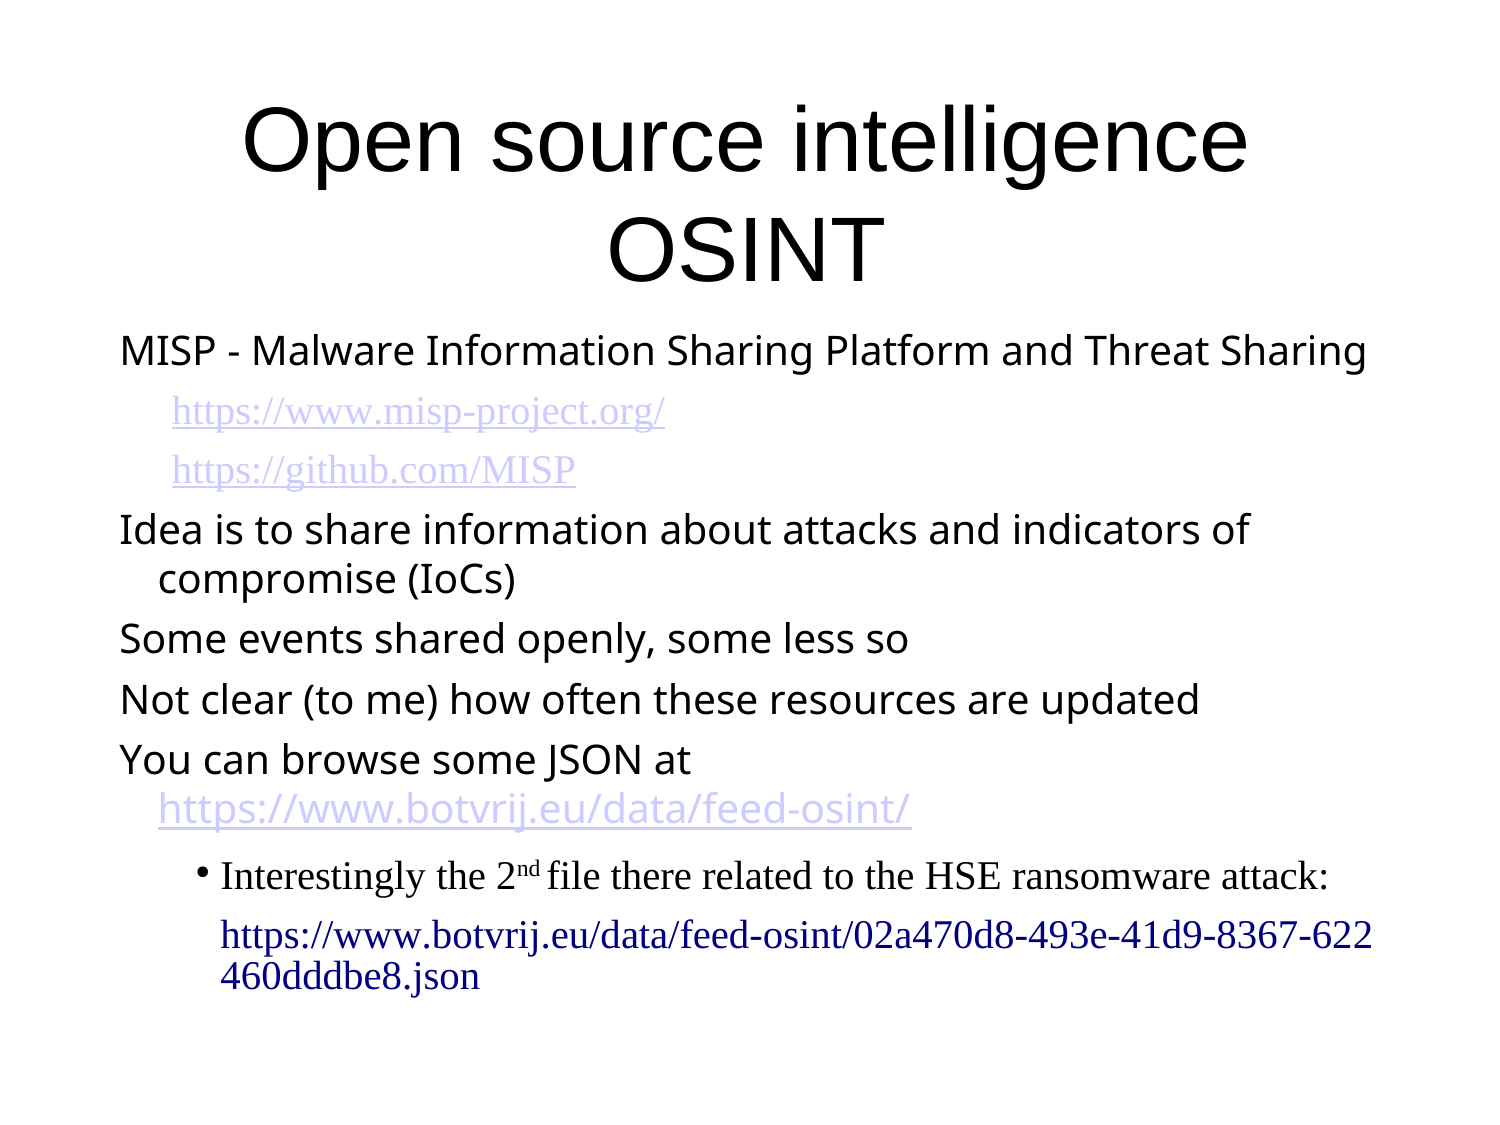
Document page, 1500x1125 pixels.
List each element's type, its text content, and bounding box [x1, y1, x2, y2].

list MISP - Malware Information Sharing Platform and Threat Sharing https://www.misp-project.org/ https://github.com/MISP Idea is to share information about attacks and indicators of compromise (IoCs) Some events shared openly, some less so Not clear (to me) how often these resources are updated You can browse some JSON at https://www.botvrij.eu/data/feed-osint/ Interestingly the 2nd file there related to the HSE ransomware attack: https://www.botvrij.eu/data/feed-osint/02a470d8-493e-41d9-8367-622460dddbe8.json [118, 324, 1387, 994]
title Open source intelligence OSINT [112, 80, 1381, 301]
